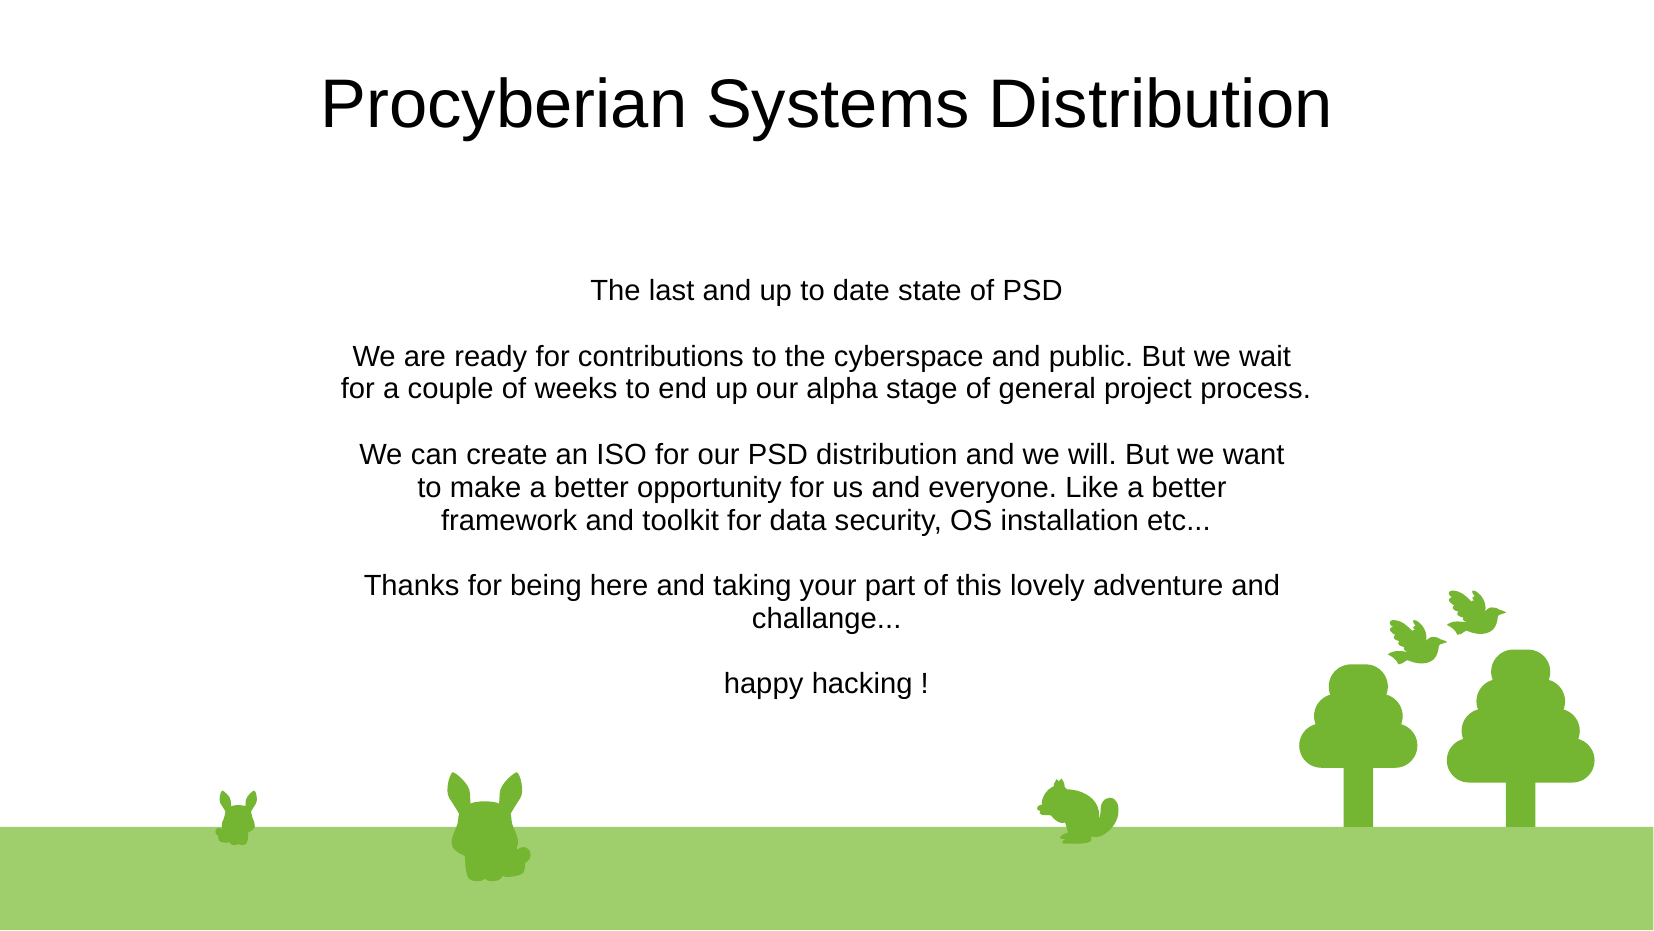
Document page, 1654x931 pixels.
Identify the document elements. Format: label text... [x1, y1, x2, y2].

subtitle The last and up to date state of PSD We are ready for contributions to the cyberspace and public. But we wait for a couple of weeks to end up our alpha stage of general project process. We can create an ISO for our PSD distribution and we will. But we want to make a better opportunity for us and everyone. Like a better framework and toolkit for data security, OS installation etc... Thanks for being here and taking your part of this lovely adventure and challange... happy hacking ! [88, 206, 1565, 768]
title Procyberian Systems Distribution [88, 29, 1565, 178]
